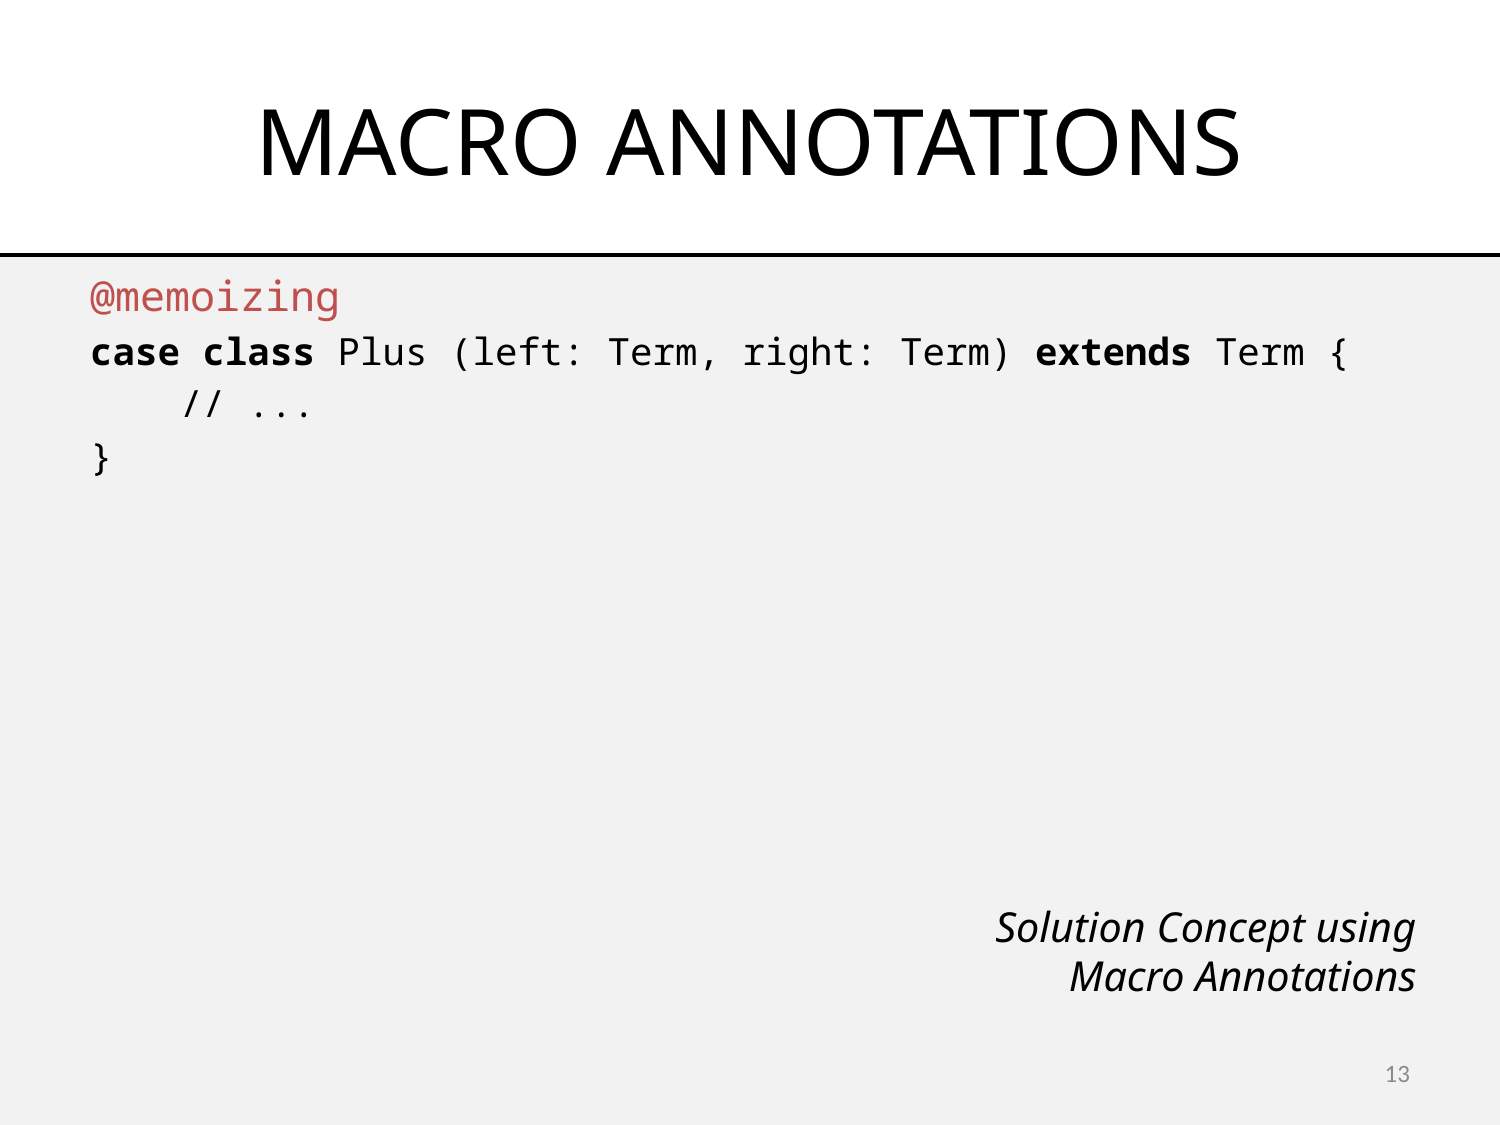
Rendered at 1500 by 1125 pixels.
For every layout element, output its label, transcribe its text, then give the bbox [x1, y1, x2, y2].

slide_number <number> [1074, 1042, 1425, 1103]
list @memoizing case class Plus (left: Term, right: Term) extends Term { // ... } [75, 262, 1425, 1005]
list Solution Concept using Macro Annotations [891, 893, 1432, 1008]
title MACRO ANNOTATIONS [75, 45, 1425, 233]
